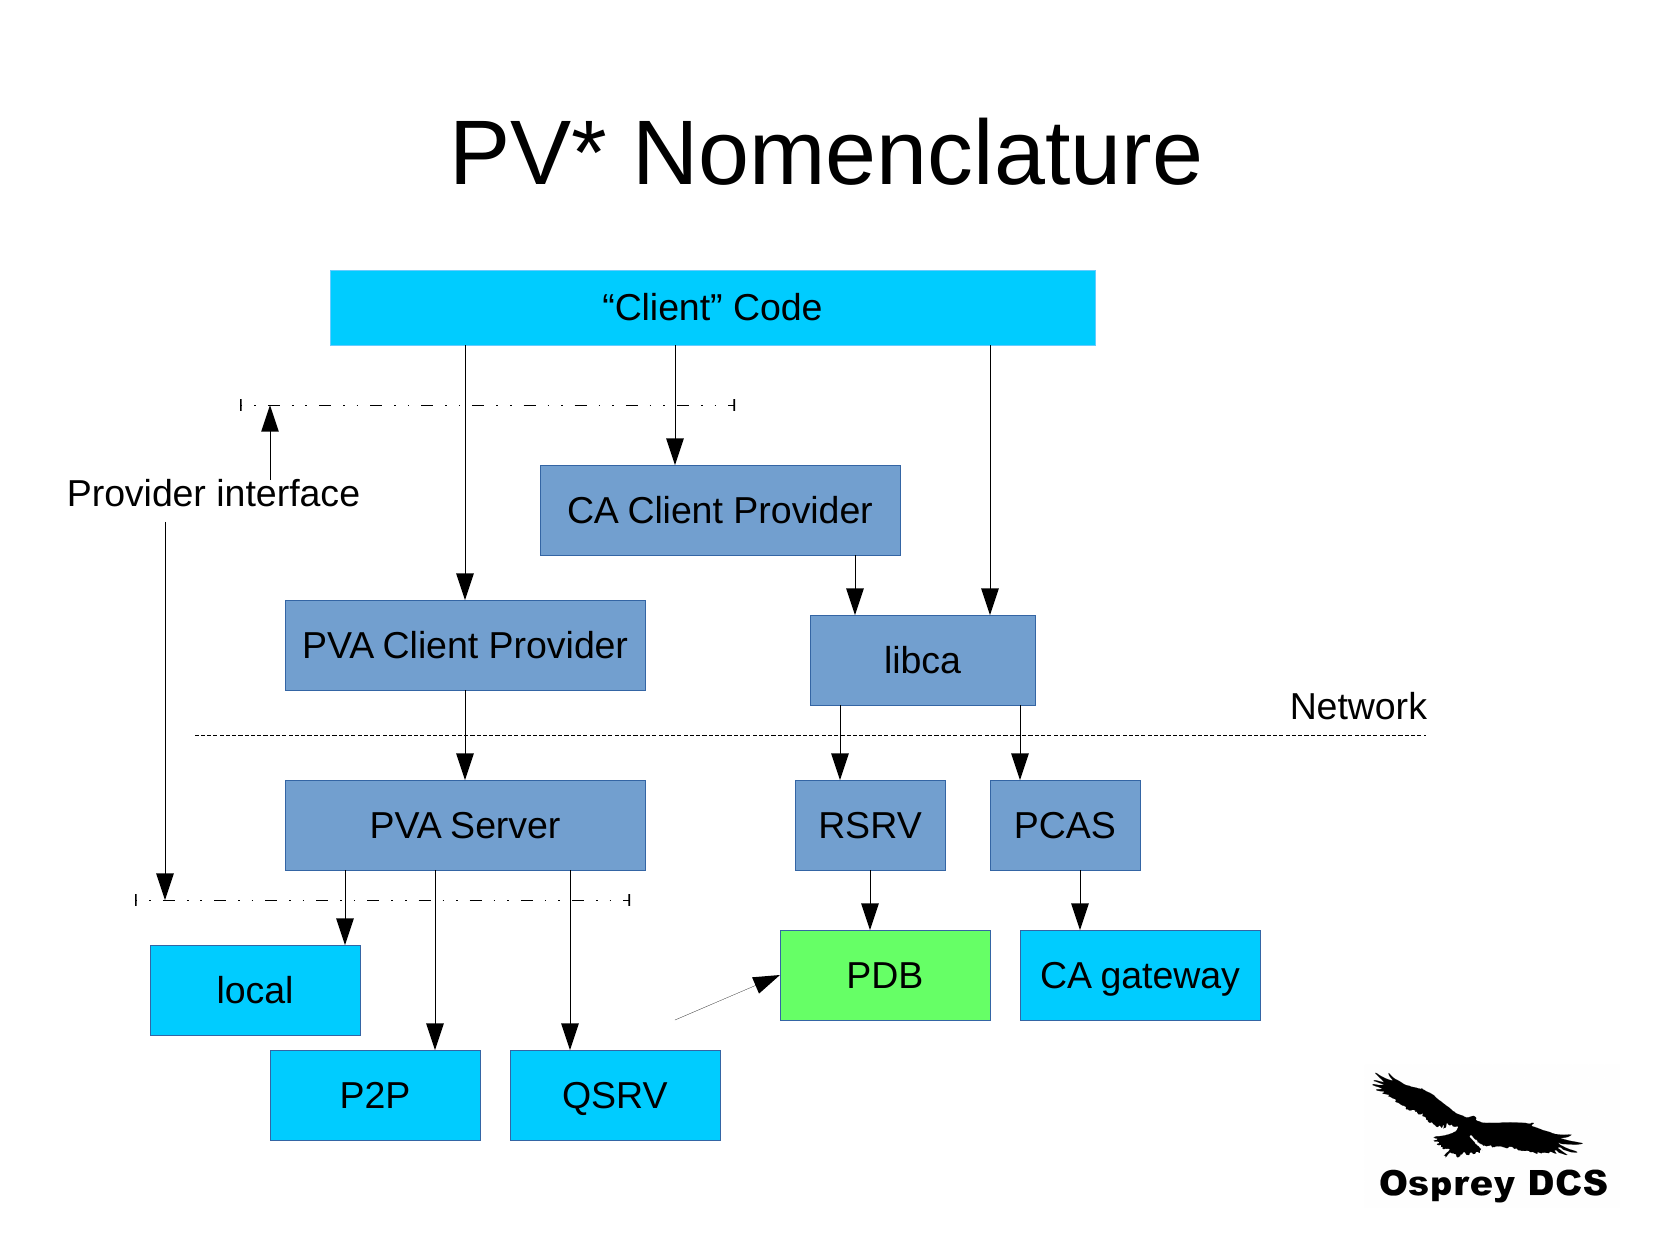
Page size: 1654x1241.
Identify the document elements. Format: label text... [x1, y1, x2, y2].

text_box PVA Client Provider [285, 600, 646, 691]
text_box Network [1275, 678, 1442, 736]
text_box PDB [780, 930, 991, 1021]
text_box QSRV [510, 1050, 721, 1141]
text_box libca [810, 615, 1036, 706]
text_box PVA Server [285, 780, 646, 871]
text_box “Client” Code [330, 270, 1096, 346]
text_box PCAS [990, 780, 1141, 871]
text_box local [150, 945, 361, 1036]
text_box Provider interface [52, 465, 376, 522]
picture [1364, 1064, 1620, 1208]
title PV* Nomenclature [82, 49, 1571, 257]
text_box CA gateway [1020, 930, 1261, 1021]
text_box P2P [270, 1050, 481, 1141]
text_box CA Client Provider [540, 465, 901, 556]
text_box RSRV [795, 780, 946, 871]
